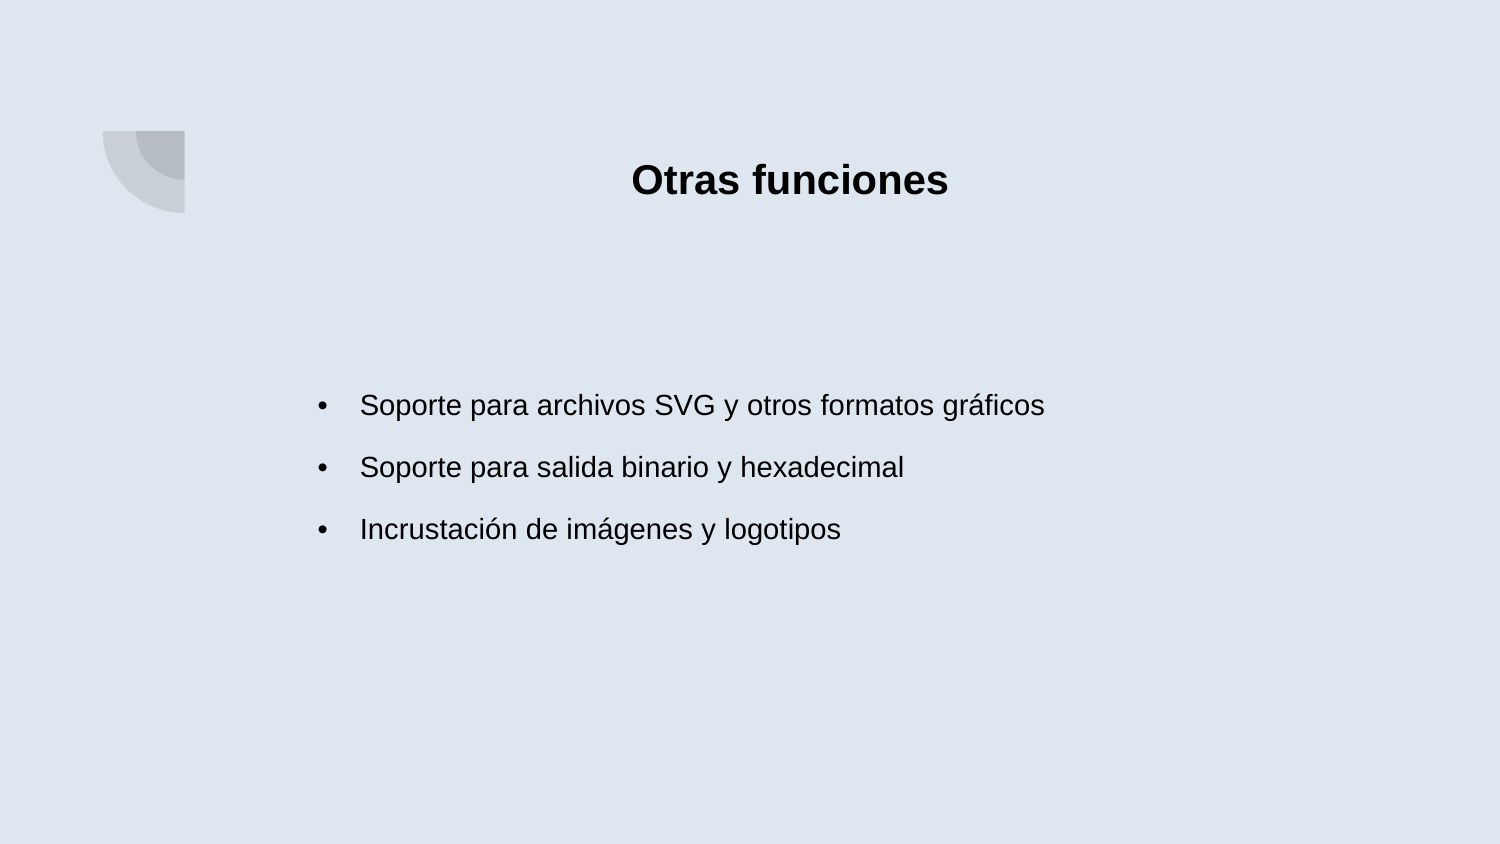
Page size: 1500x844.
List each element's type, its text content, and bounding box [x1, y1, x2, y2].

title Otras funciones [213, 98, 1368, 263]
list • Soporte para archivos SVG y otros formatos gráficos • Soporte para salida binario y hexadecimal • Incrustación de imágenes y logotipos [213, 326, 1368, 744]
